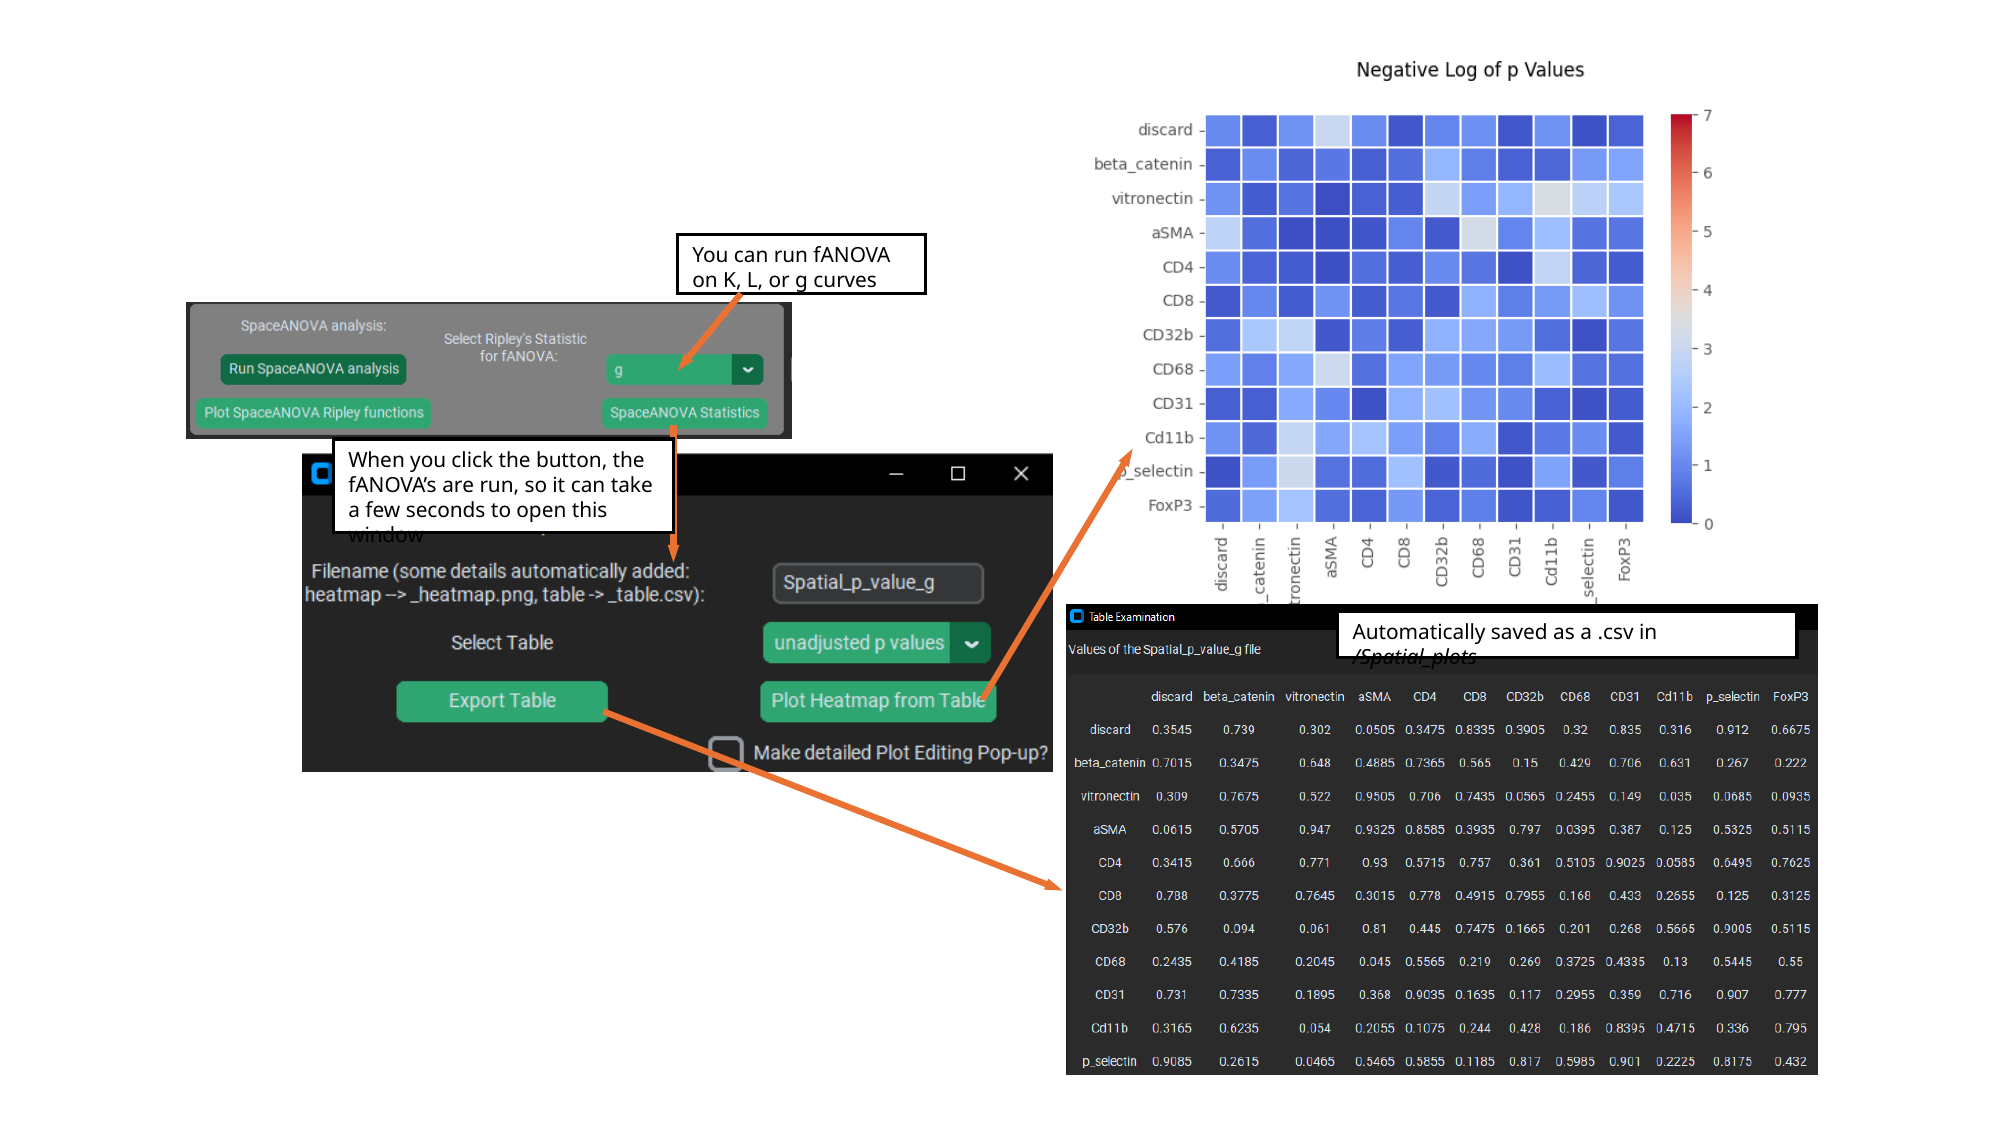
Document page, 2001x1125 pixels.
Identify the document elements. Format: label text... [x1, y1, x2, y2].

picture [1066, 50, 1818, 1075]
picture [398, 533, 405, 541]
picture [302, 453, 1053, 772]
text_box You can run fANOVA on K, L, or g curves [677, 234, 926, 294]
picture [186, 302, 792, 440]
text_box Automatically saved as a .csv in /Spatial_plots [1338, 611, 1797, 658]
picture [385, 533, 391, 541]
text_box When you click the button, the fANOVA’s are run, so it can take a few seconds to open this window [333, 439, 674, 533]
